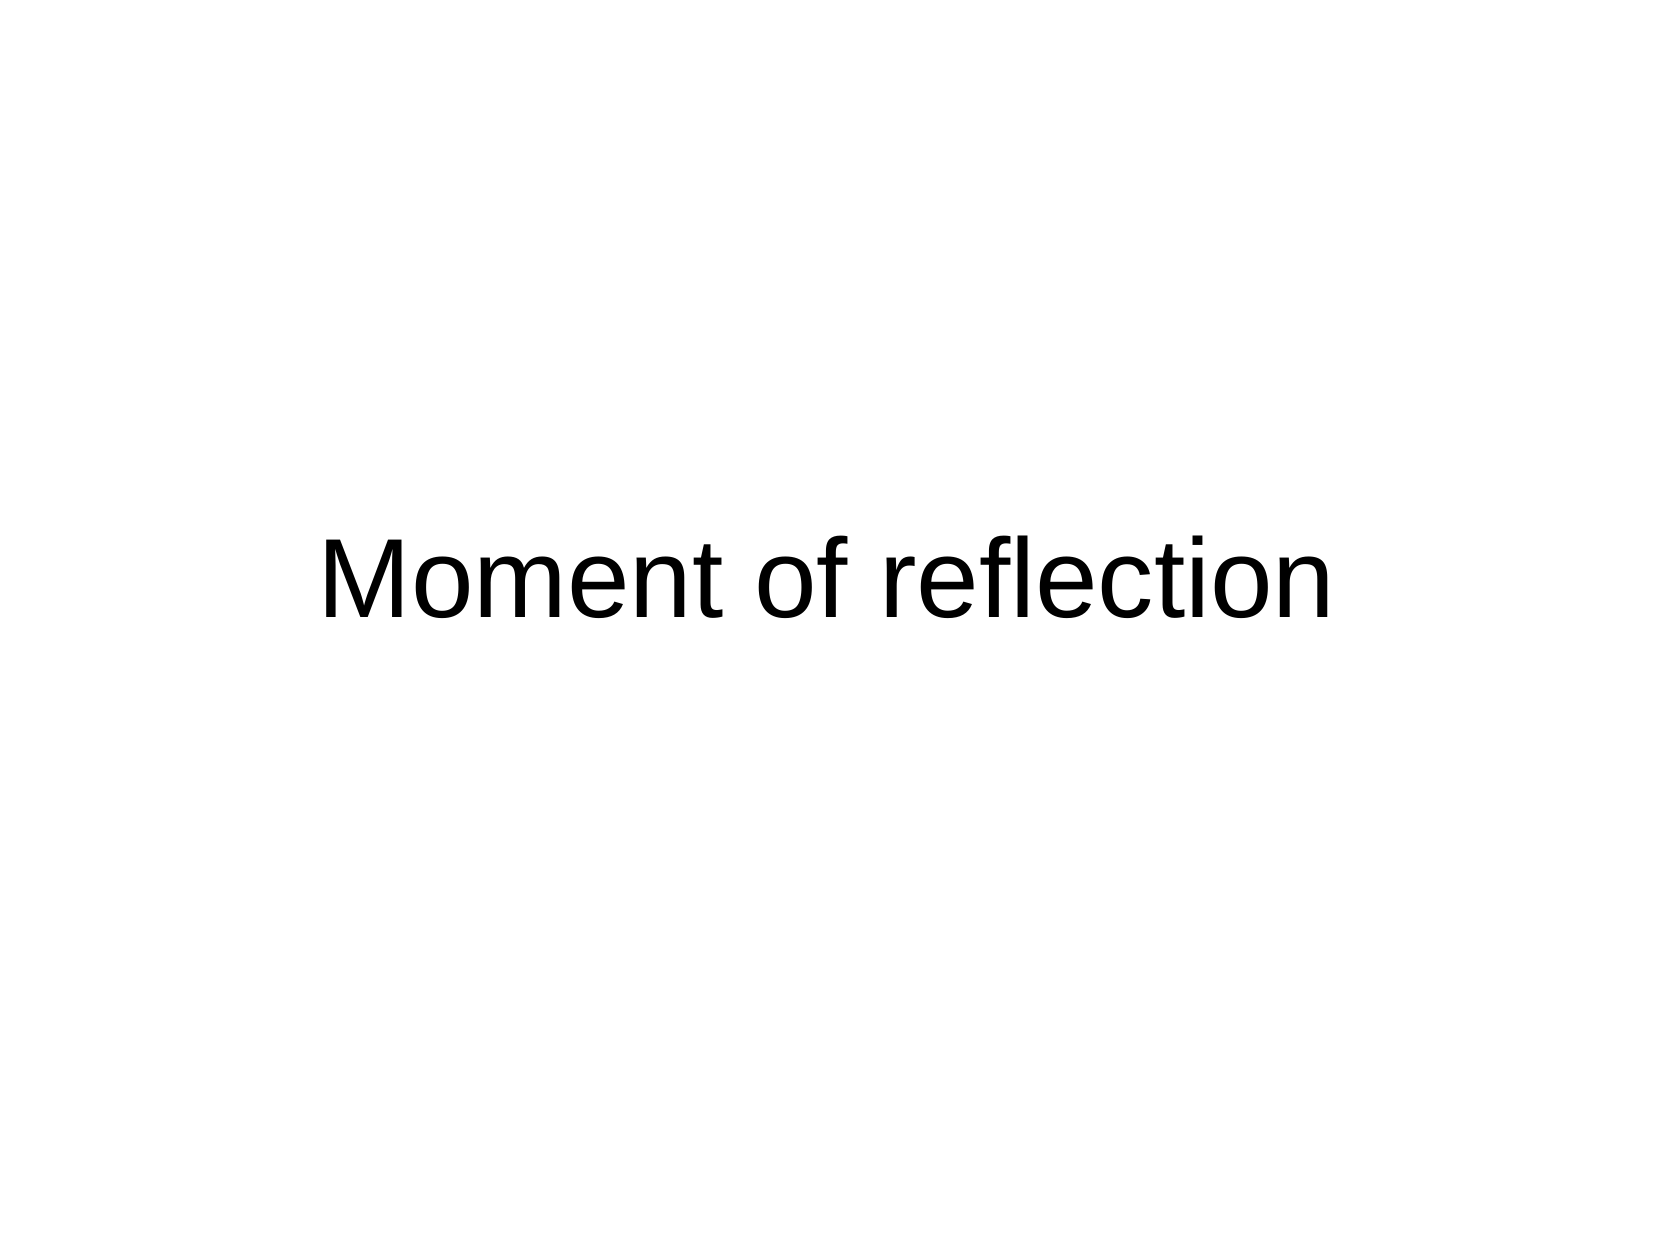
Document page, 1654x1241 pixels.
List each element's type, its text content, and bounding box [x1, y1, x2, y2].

subtitle Moment of reflection [82, 49, 1571, 1109]
